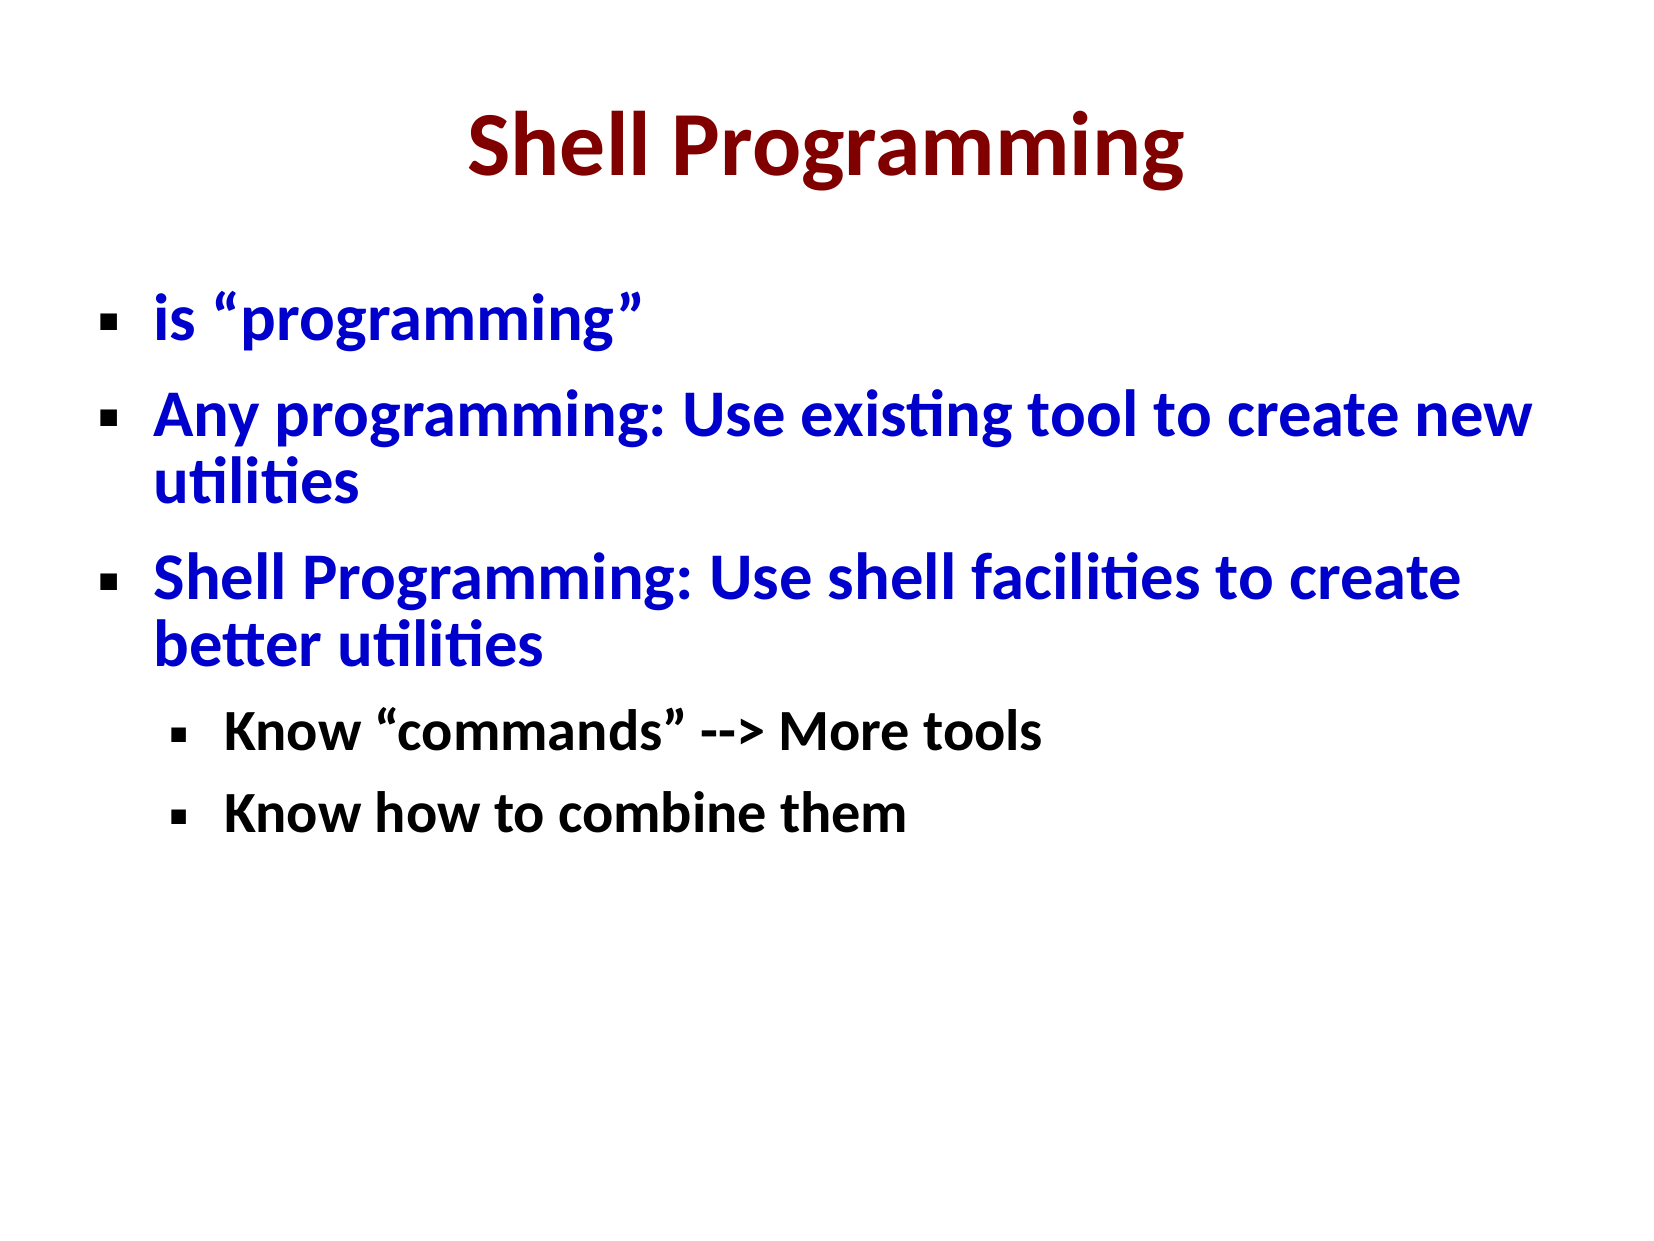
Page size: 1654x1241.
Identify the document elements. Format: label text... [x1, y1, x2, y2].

list is “programming” Any programming: Use existing tool to create new utilities Shell Programming: Use shell facilities to create better utilities Know “commands” --> More tools Know how to combine them [82, 290, 1571, 1010]
title Shell Programming [82, 49, 1571, 257]
